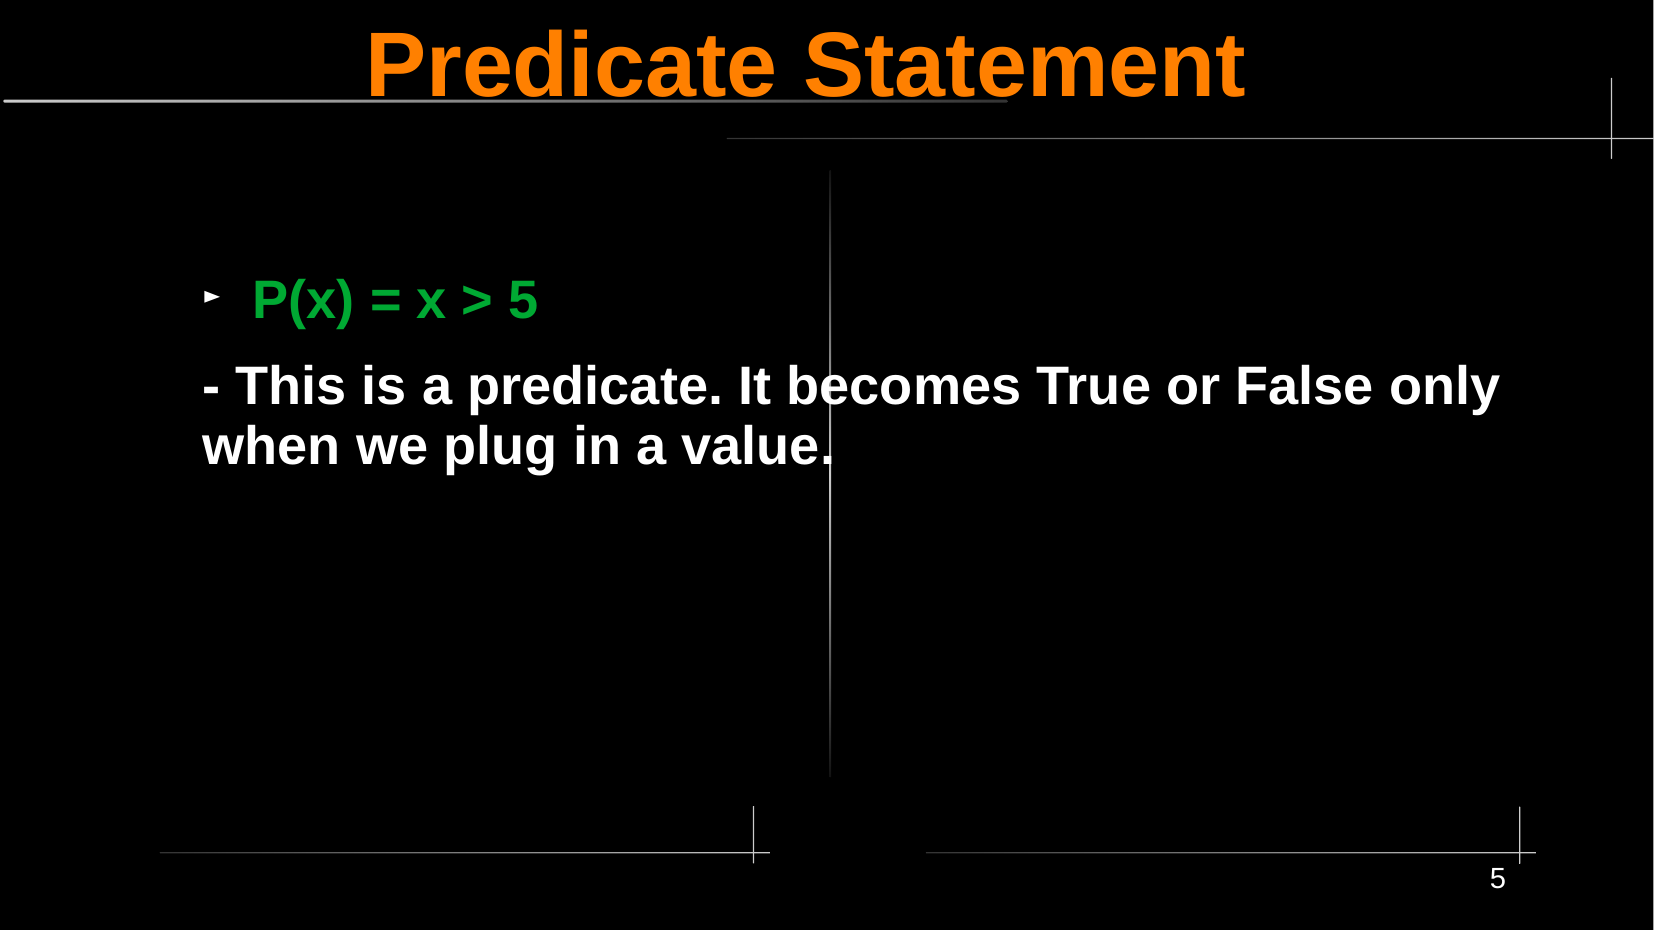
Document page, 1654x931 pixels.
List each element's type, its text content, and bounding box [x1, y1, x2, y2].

title Predicate Statement [23, 11, 1589, 119]
text_box P(x) = x > 5 - This is a predicate. It becomes True or False only when we plug in a value. [187, 262, 1538, 563]
